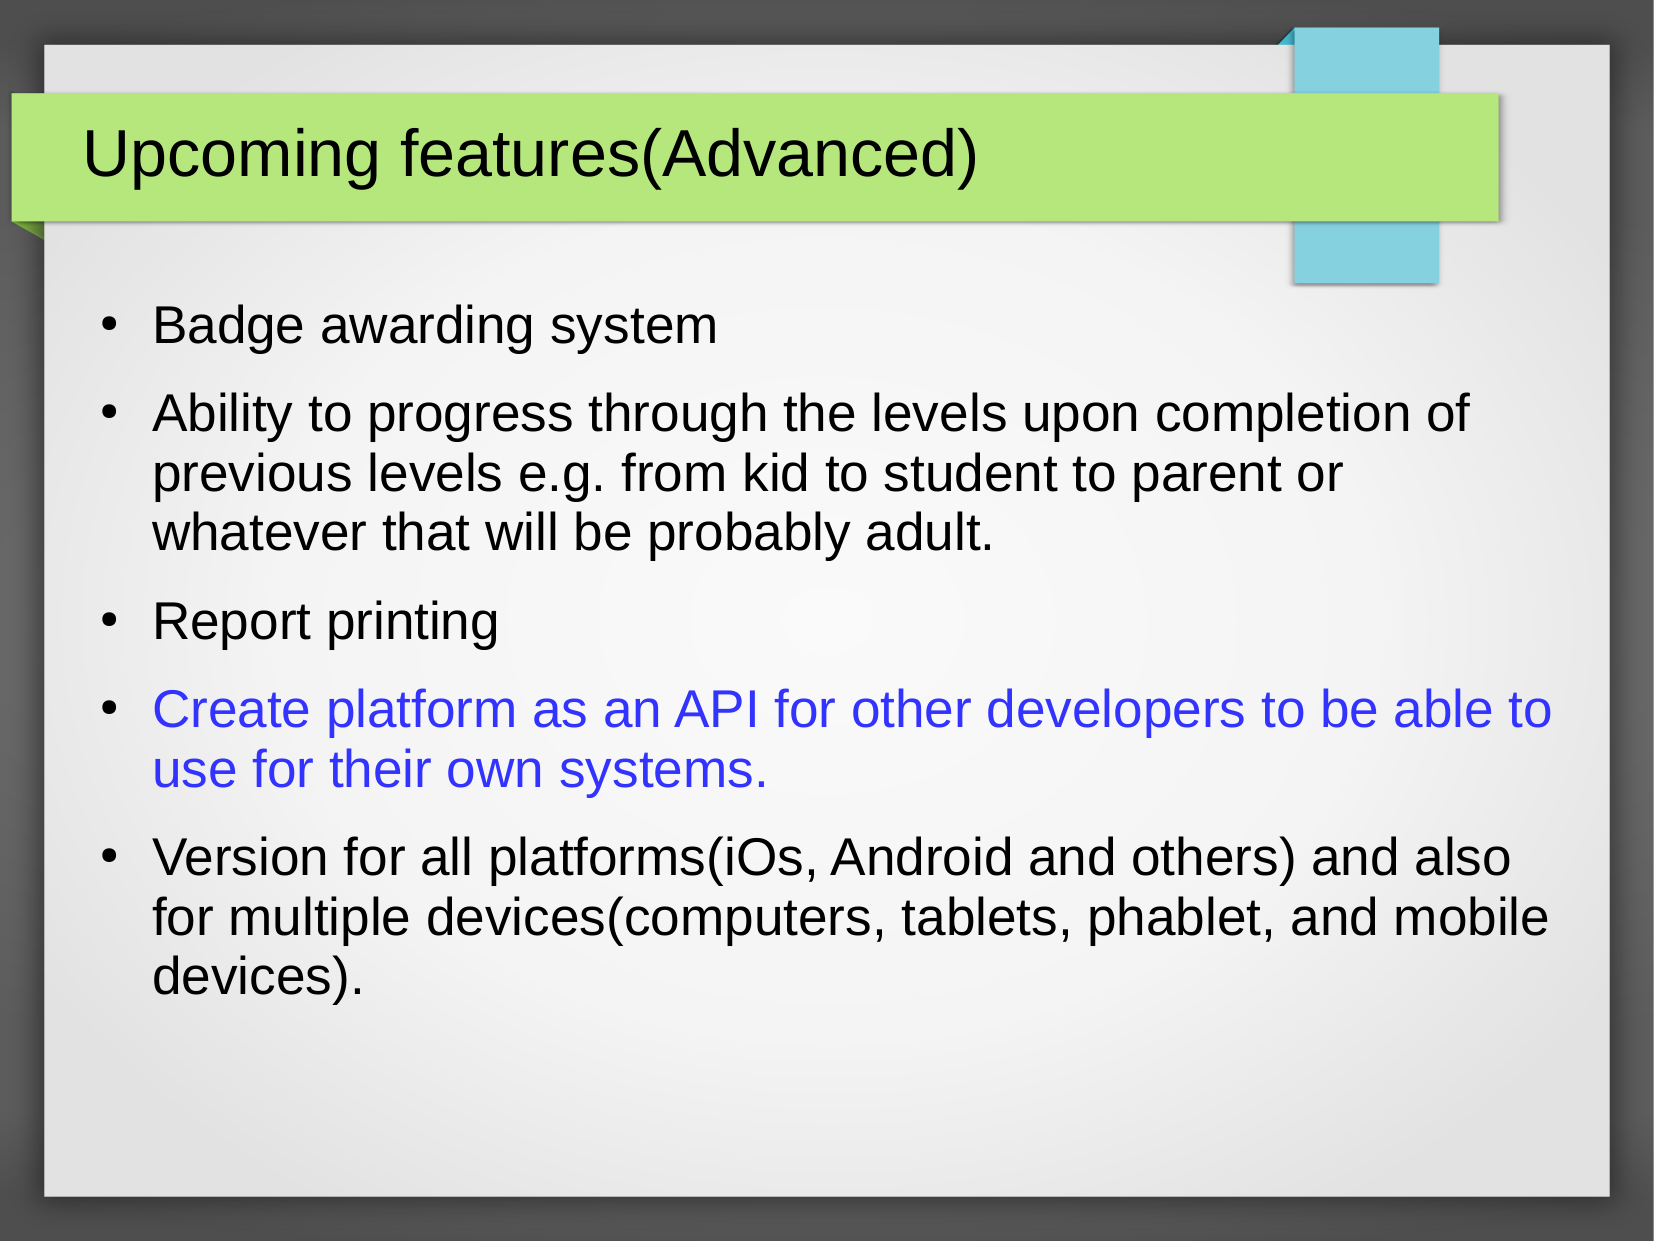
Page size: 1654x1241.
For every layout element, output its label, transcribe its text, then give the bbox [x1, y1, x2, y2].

picture [0, 0, 1654, 1241]
title Upcoming features(Advanced) [82, 94, 1264, 213]
list Badge awarding system Ability to progress through the levels upon completion of previous levels e.g. from kid to student to parent or whatever that will be probably adult. Report printing Create platform as an API for other developers to be able to use for their own systems. Version for all platforms(iOs, Android and others) and also for multiple devices(computers, tablets, phablet, and mobile devices). [82, 295, 1571, 1015]
